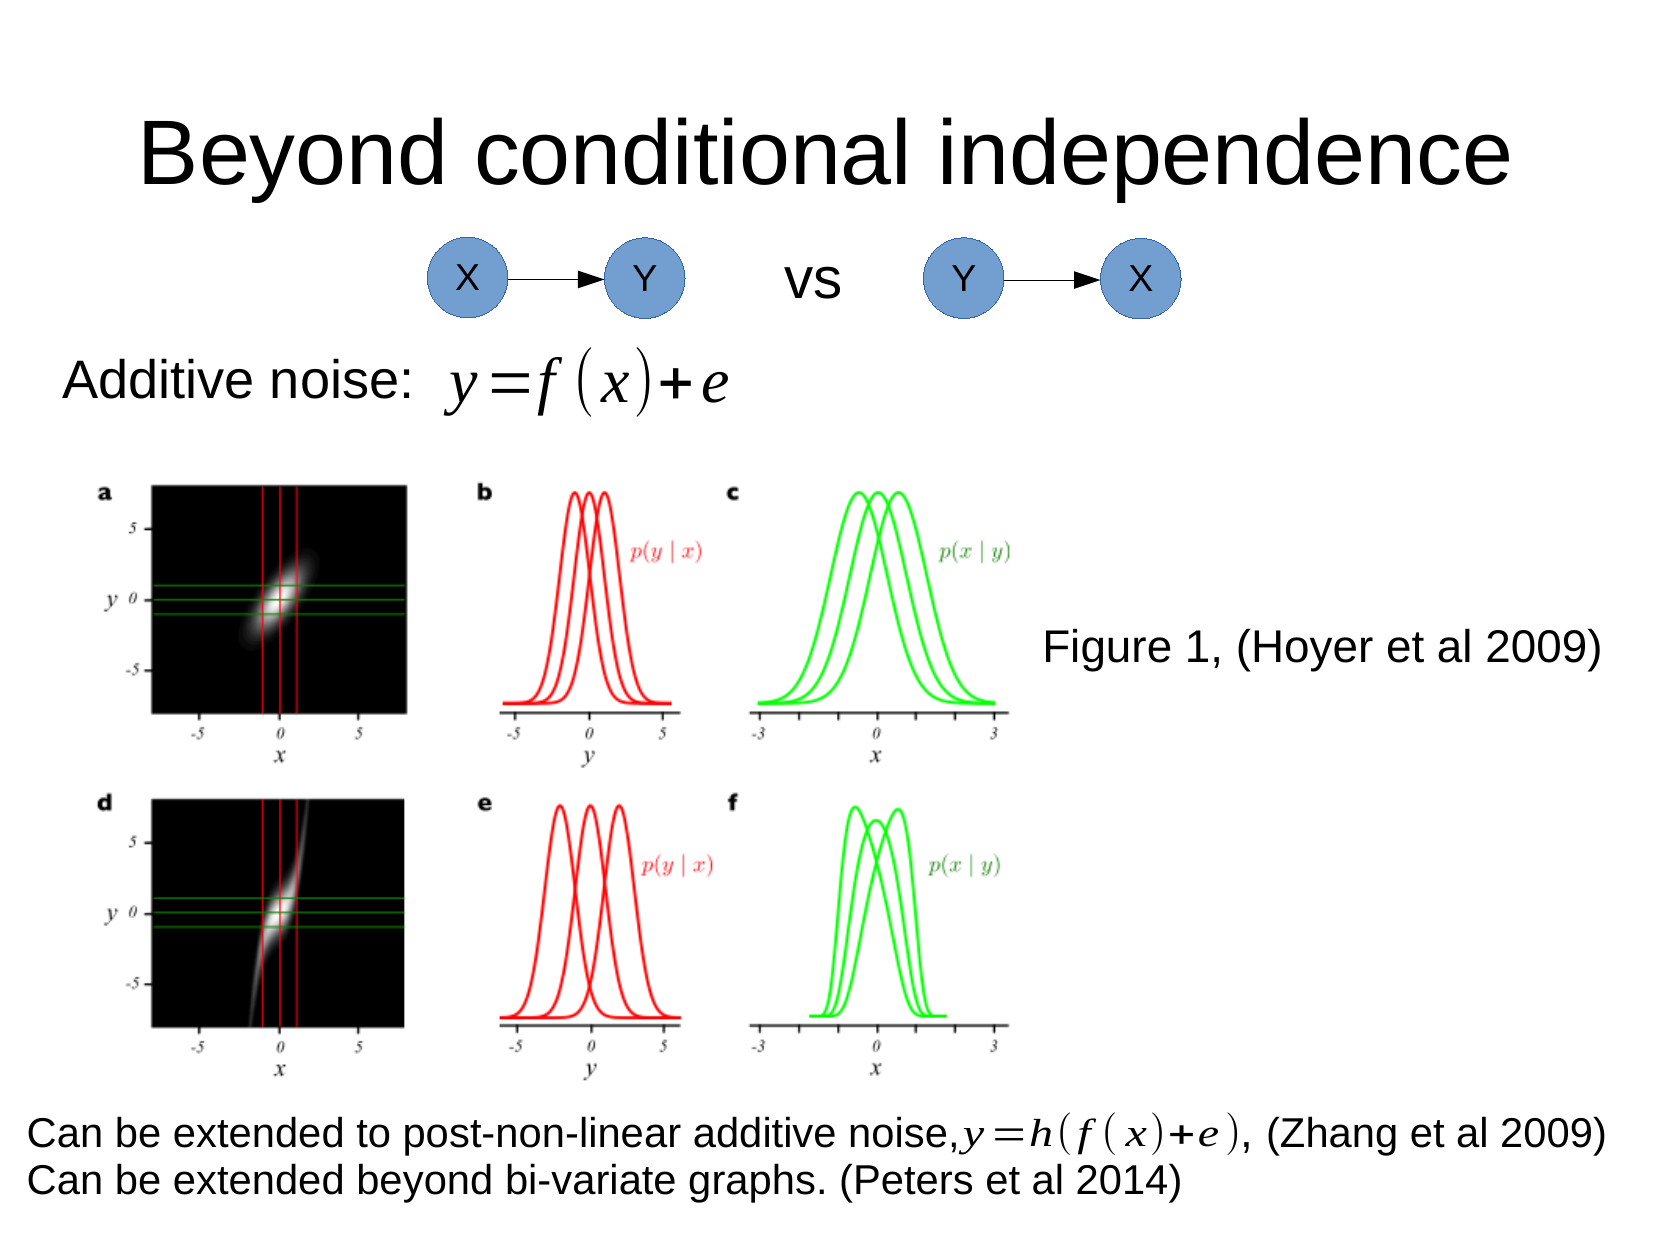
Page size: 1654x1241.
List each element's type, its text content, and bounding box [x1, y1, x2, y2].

chart [425, 342, 747, 418]
picture [59, 418, 1044, 1098]
text_box Y [604, 237, 686, 319]
text_box Additive noise: [47, 342, 425, 419]
text_box vs [769, 238, 995, 319]
text_box Y [995, 252, 1004, 304]
chart [944, 1110, 1252, 1158]
text_box X [1100, 238, 1182, 319]
title Beyond conditional independence [82, 49, 1571, 257]
text_box X [427, 237, 508, 318]
text_box Can be extended to post-non-linear additive noise, , (Zhang et al 2009) Can be extended beyond bi-variate graphs. (Peters et al 2014) [11, 1098, 1654, 1212]
text_box Figure 1, (Hoyer et al 2009) [1027, 613, 1654, 681]
